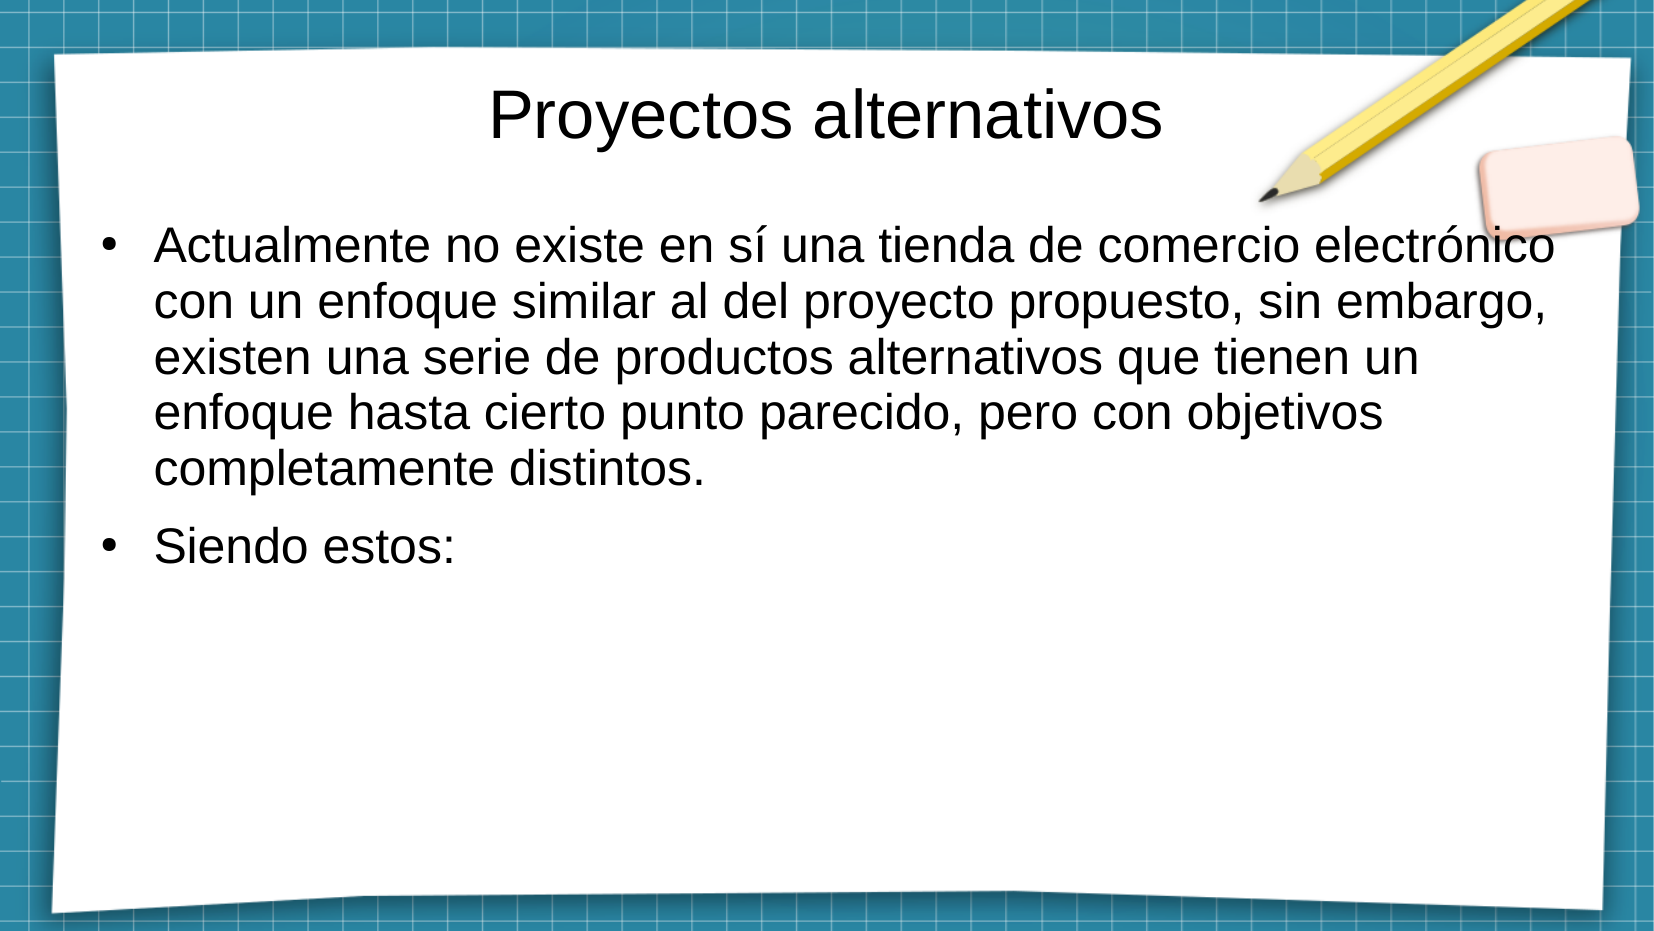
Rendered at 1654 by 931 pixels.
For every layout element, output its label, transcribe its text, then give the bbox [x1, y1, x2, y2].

picture [0, 0, 1654, 931]
list Actualmente no existe en sí una tienda de comercio electrónico con un enfoque similar al del proyecto propuesto, sin embargo, existen una serie de productos alternativos que tienen un enfoque hasta cierto punto parecido, pero con objetivos completamente distintos. Siendo estos: [82, 217, 1571, 758]
title Proyectos alternativos [82, 37, 1571, 193]
